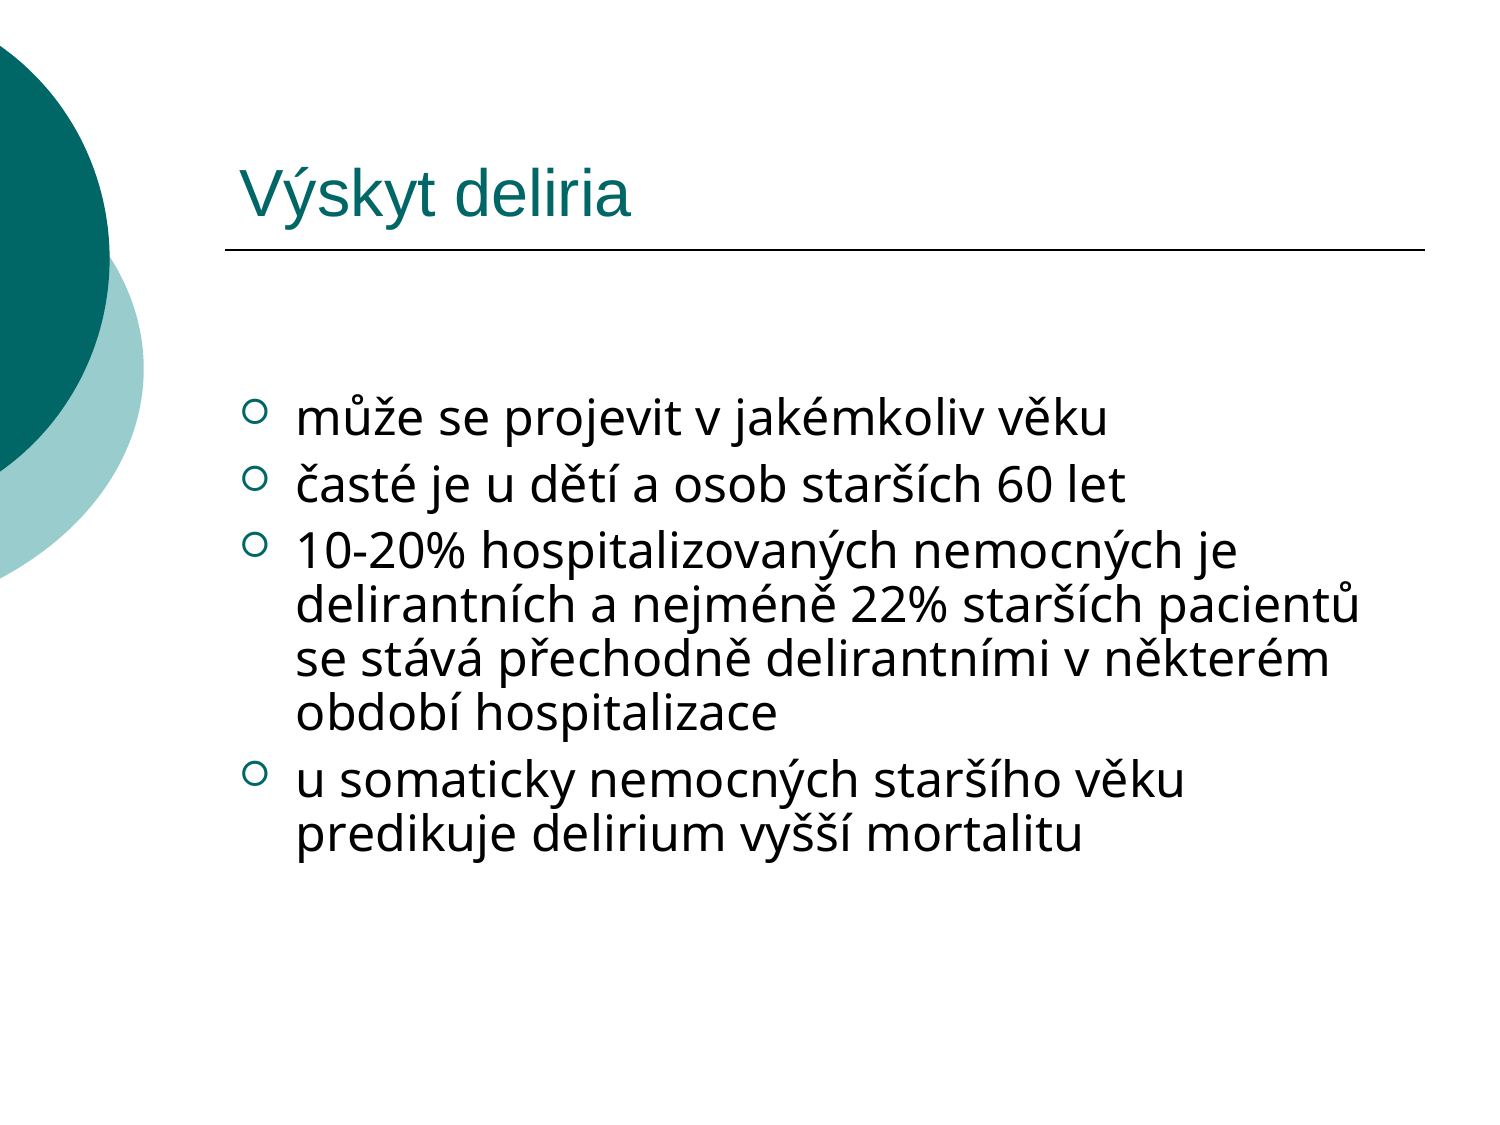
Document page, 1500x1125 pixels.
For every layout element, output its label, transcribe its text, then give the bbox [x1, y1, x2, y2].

list může se projevit v jakémkoliv věku časté je u dětí a osob starších 60 let 10-20% hospitalizovaných nemocných je delirantních a nejméně 22% starších pacientů se stává přechodně delirantními v některém období hospitalizace u somaticky nemocných staršího věku predikuje delirium vyšší mortalitu [224, 299, 1425, 975]
title Výskyt deliria [224, 49, 1425, 237]
